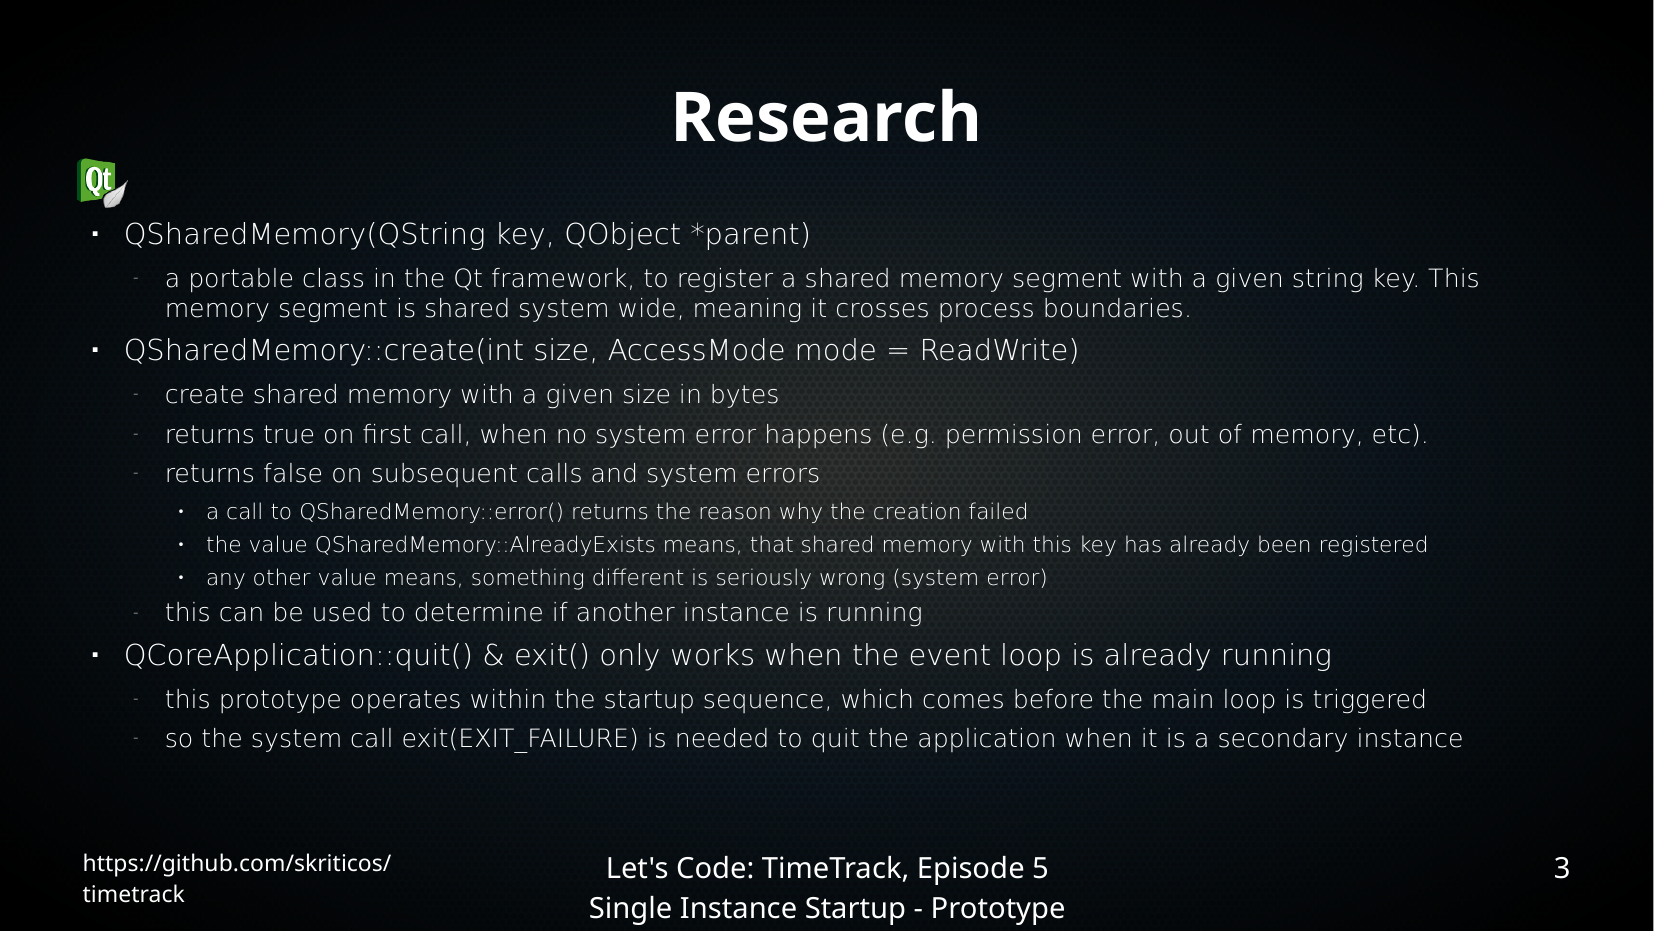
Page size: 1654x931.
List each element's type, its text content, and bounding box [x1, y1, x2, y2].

list QSharedMemory(QString key, QObject *parent) a portable class in the Qt framework, to register a shared memory segment with a given string key. This memory segment is shared system wide, meaning it crosses process boundaries. QSharedMemory::create(int size, AccessMode mode = ReadWrite) create shared memory with a given size in bytes returns true on first call, when no system error happens (e.g. permission error, out of memory, etc). returns false on subsequent calls and system errors a call to QSharedMemory::error() returns the reason why the creation failed the value QSharedMemory::AlreadyExists means, that shared memory with this key has already been registered any other value means, something different is seriously wrong (system error) this can be used to determine if another instance is running QCoreApplication::quit() & exit() only works when the event loop is already running this prototype operates within the startup sequence, which comes before the main loop is triggered so the system call exit(EXIT_FAILURE) is needed to quit the application when it is a secondary instance [82, 217, 1538, 758]
title Research [82, 37, 1571, 193]
picture [0, 0, 1654, 931]
